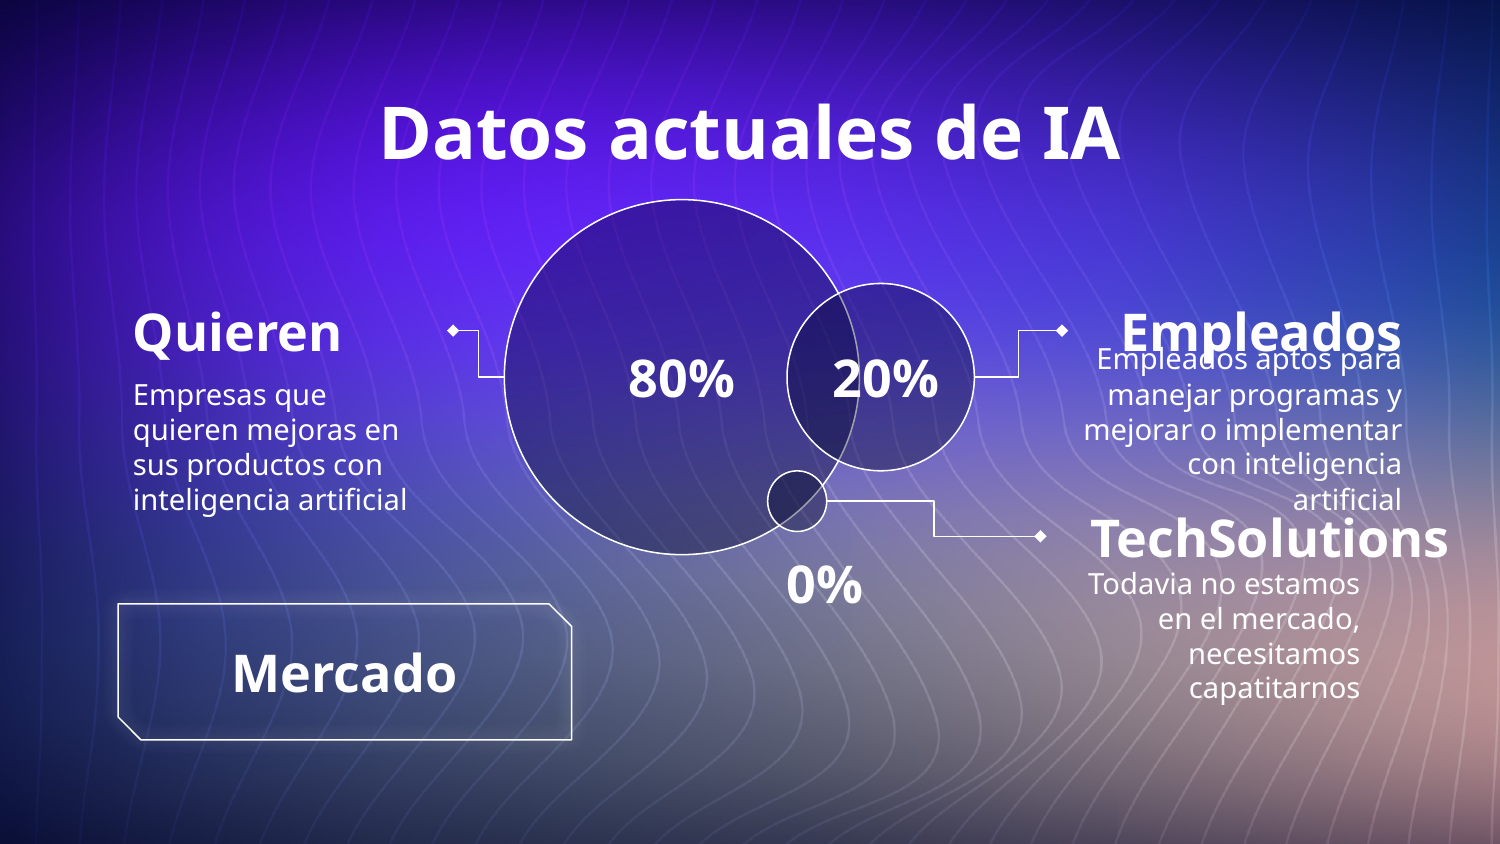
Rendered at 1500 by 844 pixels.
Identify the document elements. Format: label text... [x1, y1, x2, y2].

text_box TechSolutions [1040, 501, 1500, 571]
picture [1333, 460, 1341, 465]
picture [237, 461, 246, 473]
text_box Mercado [166, 629, 524, 715]
text_box [504, 199, 968, 555]
title Datos actuales de IA [118, 71, 1382, 166]
text_box Empleados [1212, 328, 1223, 345]
picture [1205, 460, 1214, 472]
picture [219, 461, 228, 473]
picture [351, 461, 360, 473]
text_box Todavia no estamos en el mercado, necesitamos capatitarnos [1040, 570, 1376, 664]
picture [1284, 460, 1292, 465]
text_box 80% [594, 343, 769, 412]
text_box 0% [738, 548, 913, 617]
picture [0, 0, 1500, 844]
text_box Empleados aptos para manejar programas y mejorar o implementar con inteligencia artificial [1061, 364, 1418, 458]
text_box Quieren [118, 296, 454, 365]
text_box Empresas que quieren mejoras en sus productos con inteligencia artificial [118, 365, 454, 459]
picture [151, 459, 159, 473]
text_box 20% [793, 343, 979, 412]
picture [1389, 466, 1396, 472]
picture [191, 461, 200, 473]
text_box Empleados [1061, 296, 1418, 364]
picture [298, 461, 307, 473]
picture [1315, 460, 1324, 472]
picture [256, 459, 264, 473]
